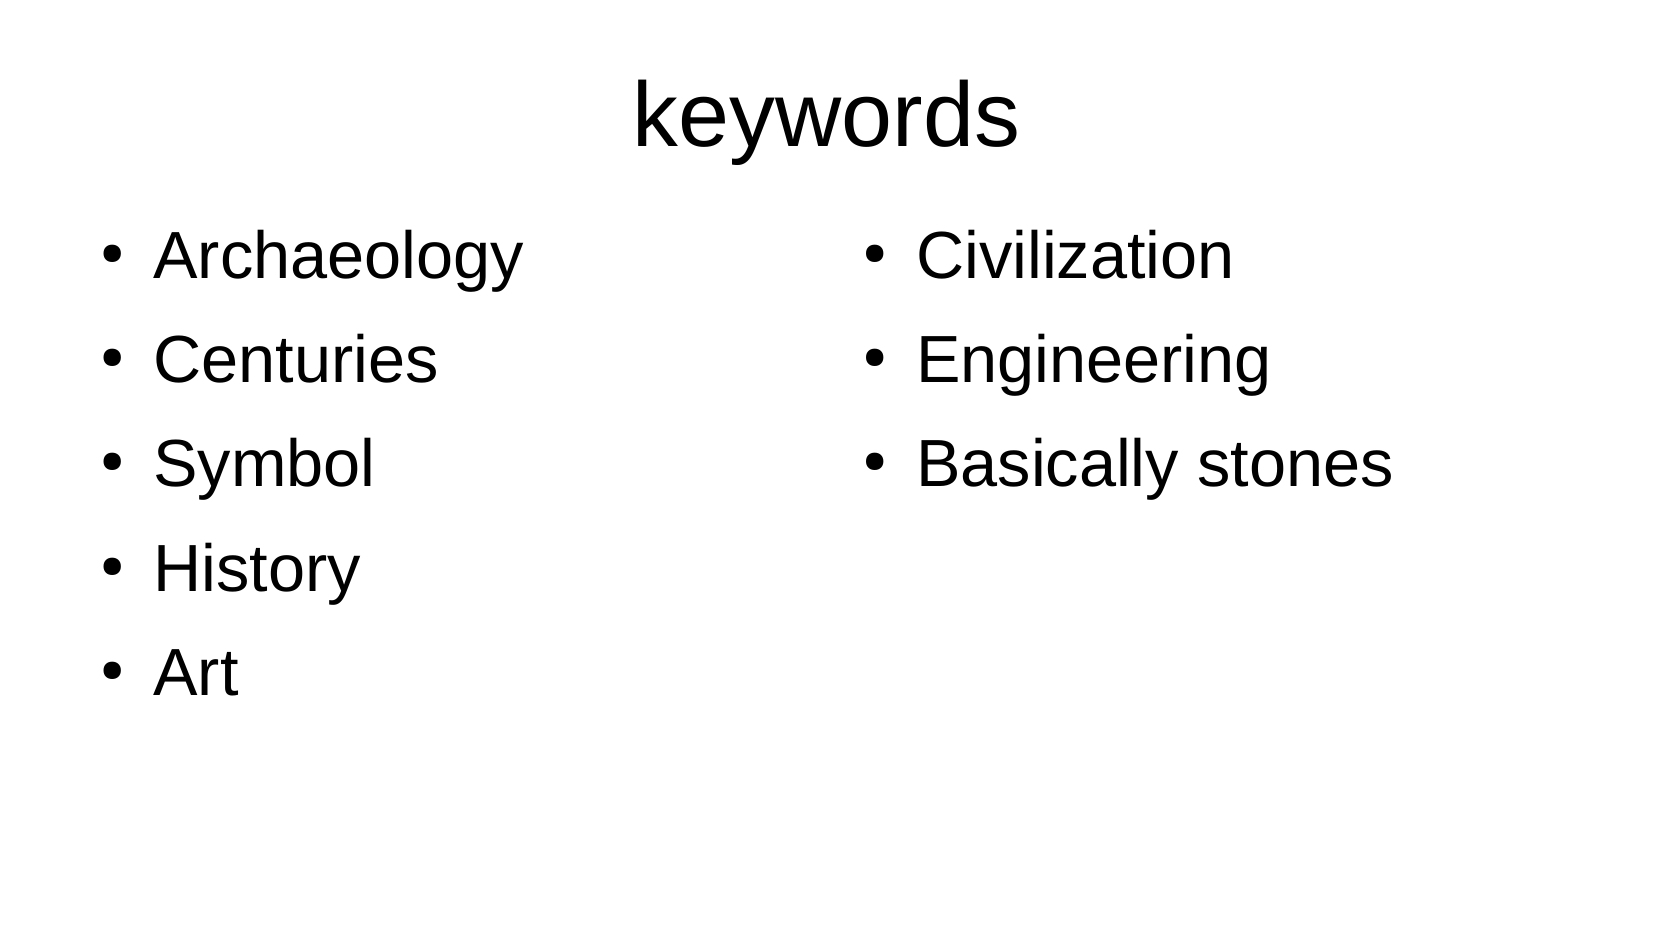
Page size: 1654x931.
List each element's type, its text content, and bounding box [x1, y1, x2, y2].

list Civilization Engineering Basically stones [845, 217, 1572, 758]
list Archaeology Centuries Symbol History Art [82, 217, 809, 758]
title keywords [82, 37, 1571, 193]
